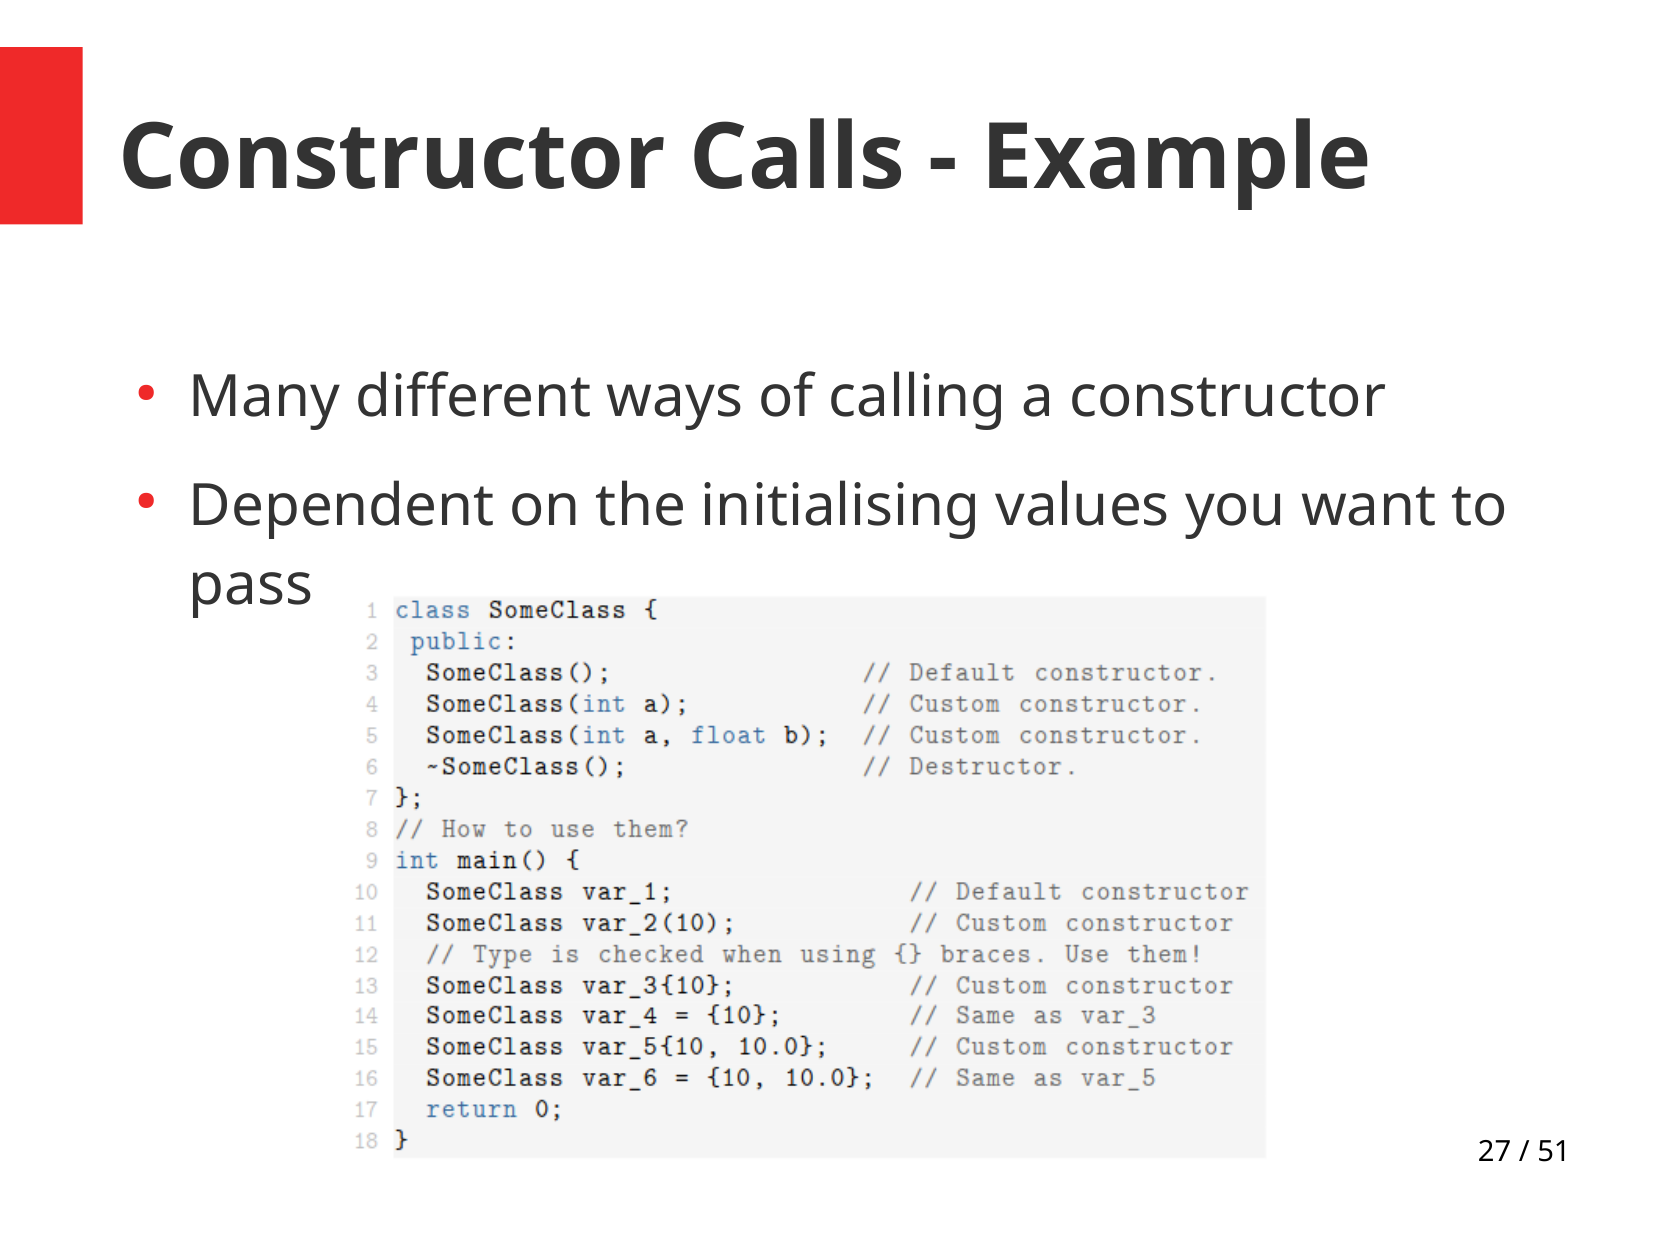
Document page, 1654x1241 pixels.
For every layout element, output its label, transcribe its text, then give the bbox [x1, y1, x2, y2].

list Many different ways of calling a constructor Dependent on the initialising values you want to pass [118, 354, 1536, 1074]
picture [350, 590, 1276, 1169]
title Constructor Calls - Example [118, 49, 1571, 257]
